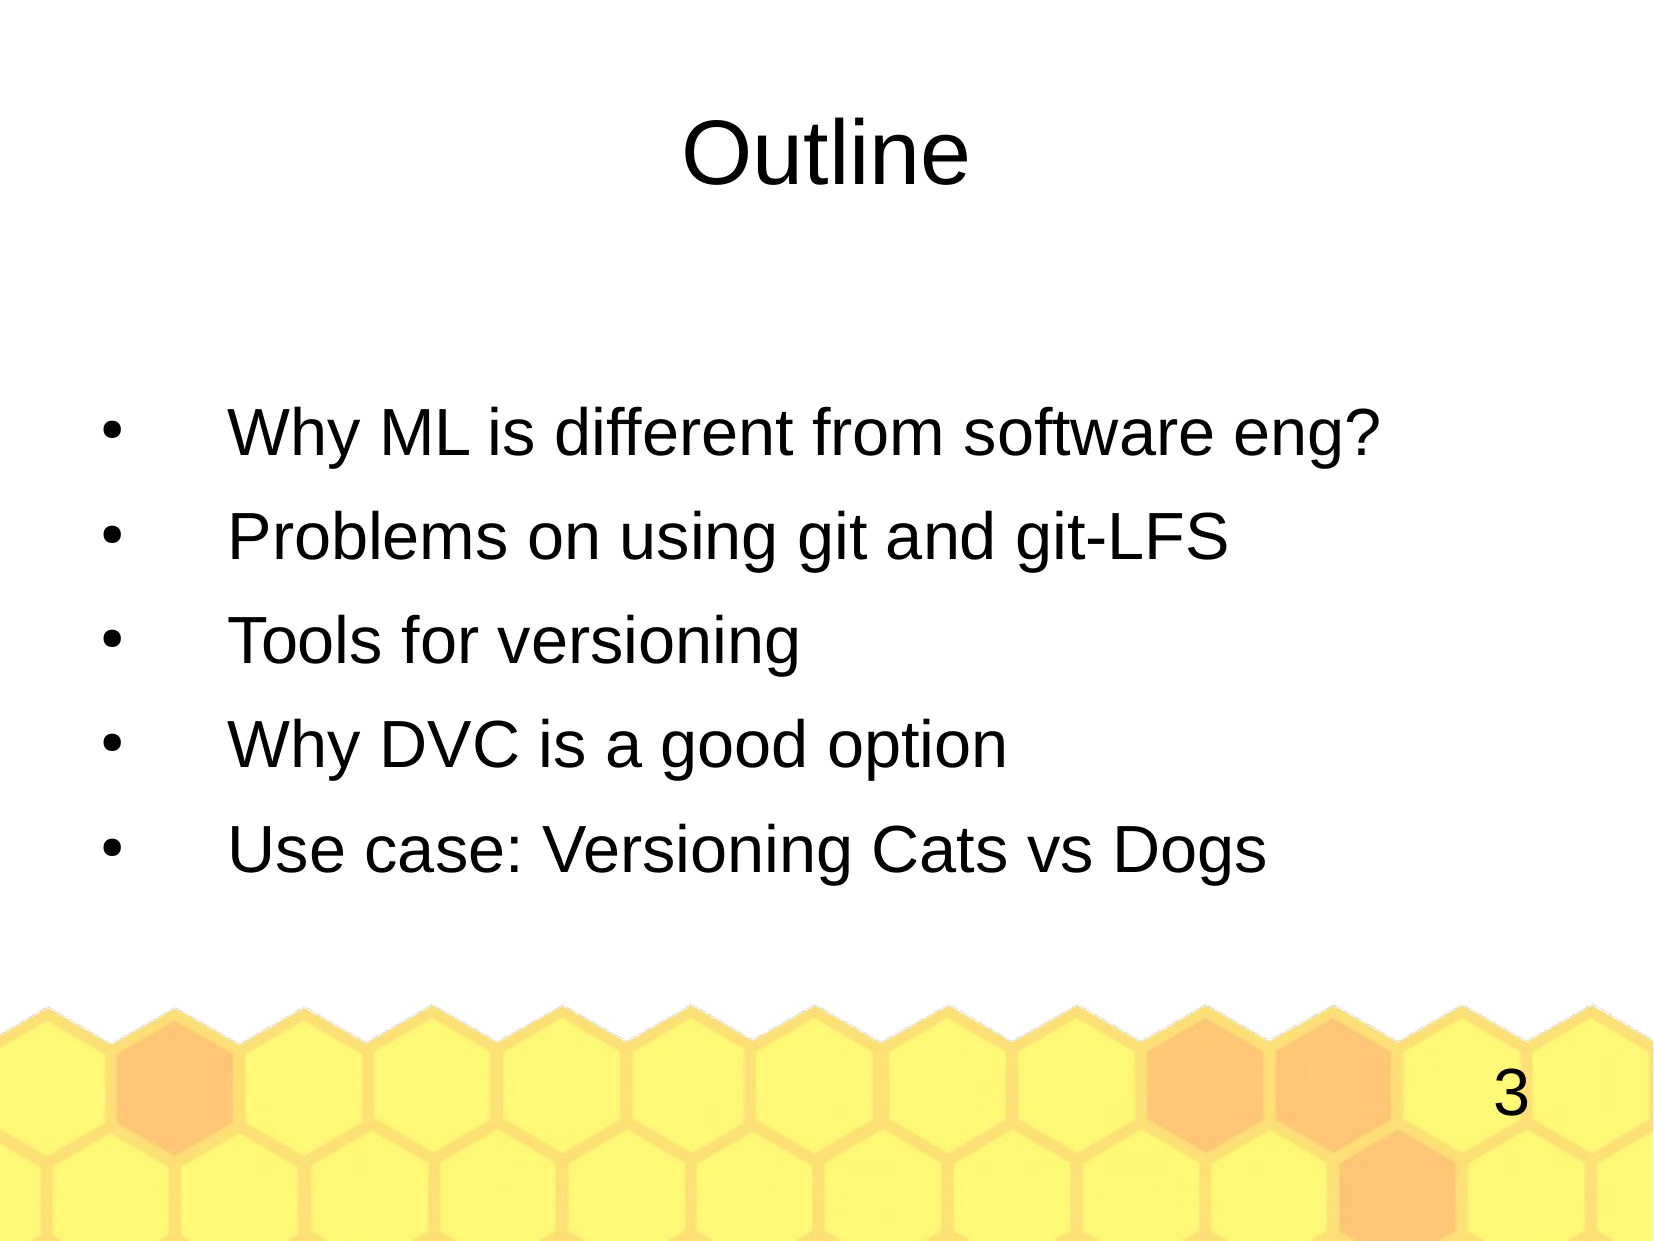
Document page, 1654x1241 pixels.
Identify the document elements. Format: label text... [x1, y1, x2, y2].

list Why ML is different from software eng? Problems on using git and git-LFS Tools for versioning Why DVC is a good option Use case: Versioning Cats vs Dogs [82, 290, 1571, 1010]
picture [0, 1001, 1654, 1241]
title Outline [82, 49, 1571, 257]
text_box 3 [1417, 1003, 1607, 1182]
